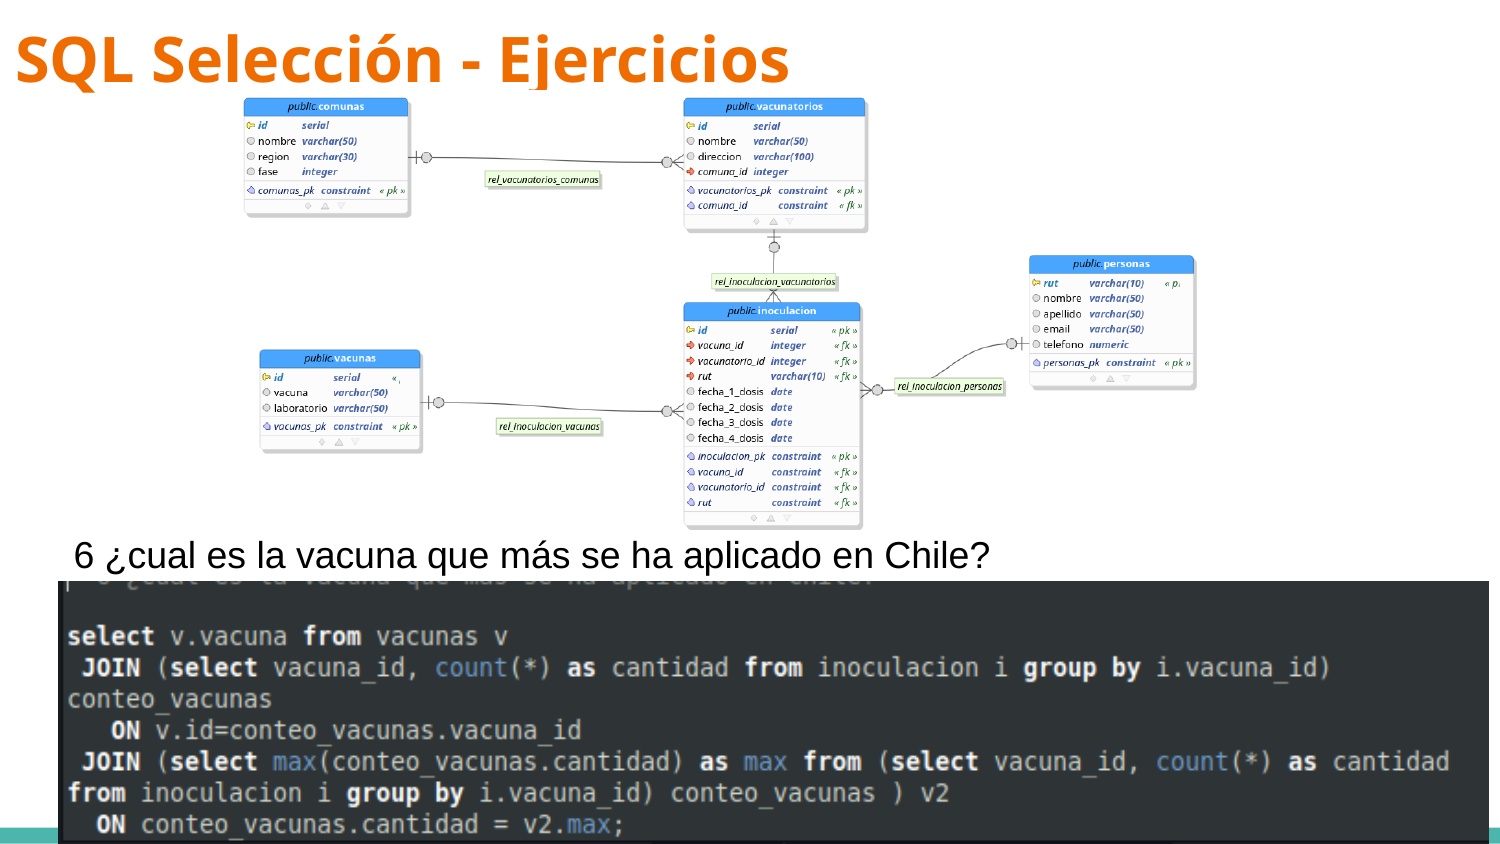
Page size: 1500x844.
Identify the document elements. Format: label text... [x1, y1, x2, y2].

title SQL Selección - Ejercicios [0, 0, 1398, 116]
picture [236, 90, 1205, 538]
text_box 6 ¿cual es la vacuna que más se ha aplicado en Chile? [58, 527, 1500, 626]
picture [58, 581, 1489, 844]
